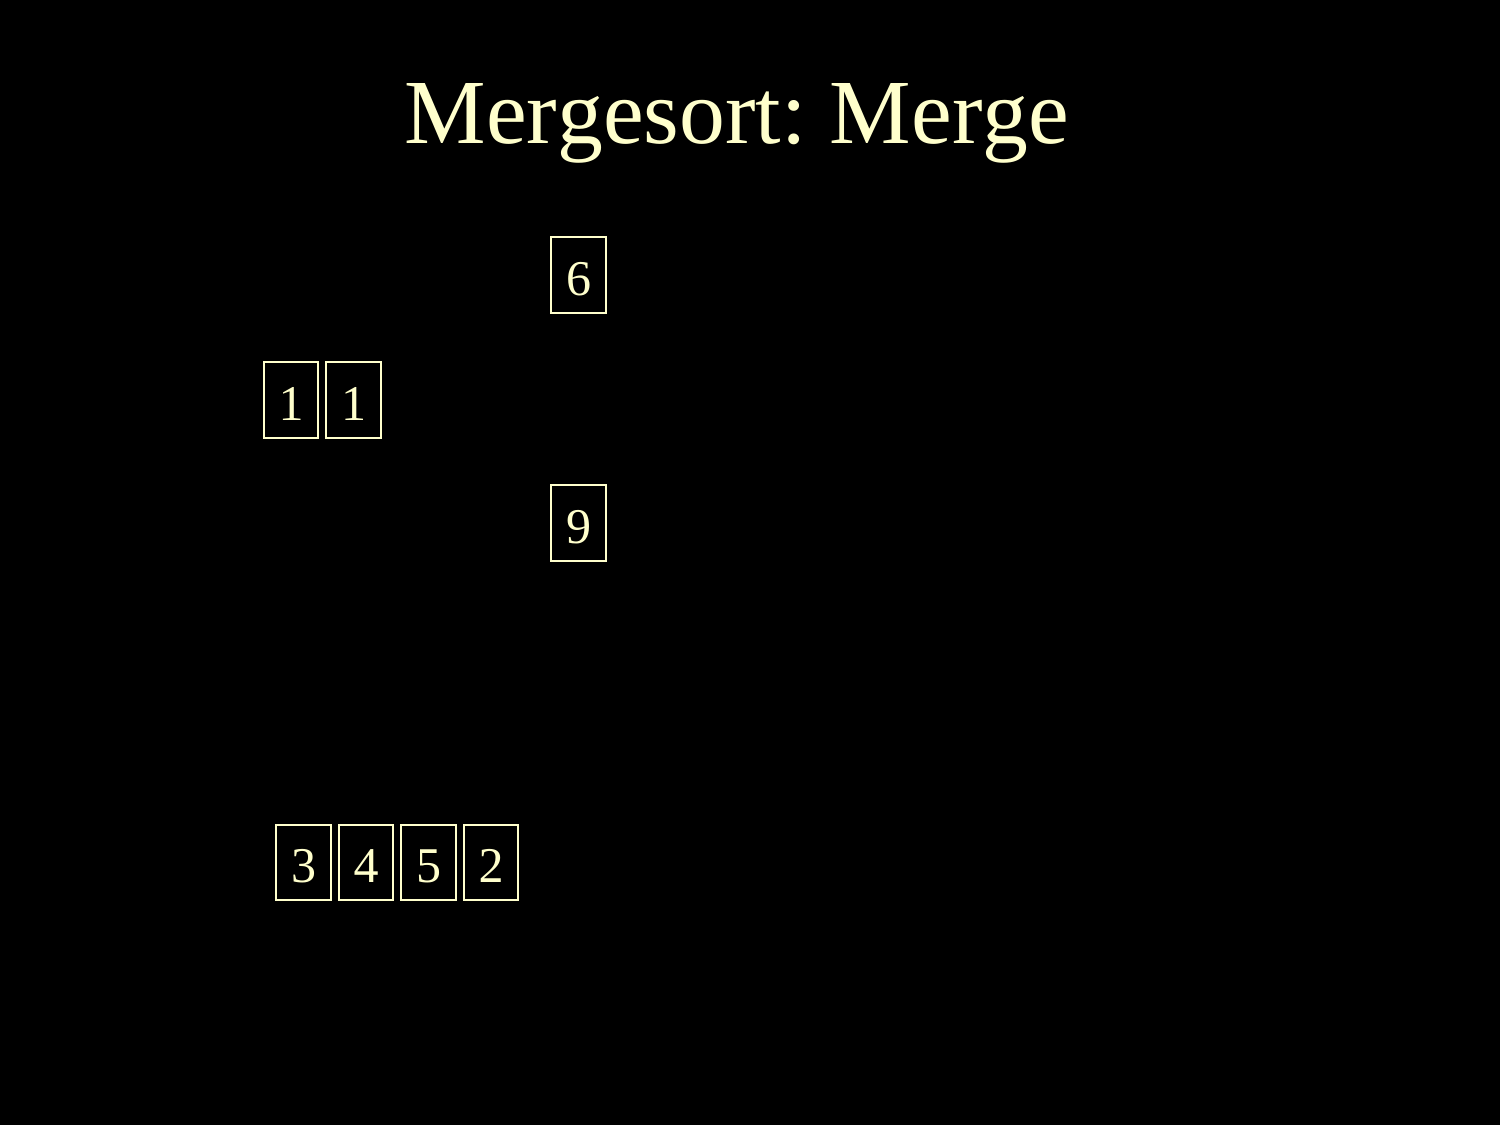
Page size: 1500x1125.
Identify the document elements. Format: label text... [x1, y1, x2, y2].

text_box 9 [551, 485, 606, 561]
text_box 5 [401, 824, 456, 901]
text_box 3 [276, 824, 331, 901]
title Mergesort: Merge [8, 50, 1467, 176]
text_box 1 [326, 362, 381, 438]
text_box 4 [338, 824, 394, 901]
text_box 2 [463, 824, 519, 901]
text_box 6 [551, 237, 606, 313]
text_box 1 [263, 362, 319, 438]
